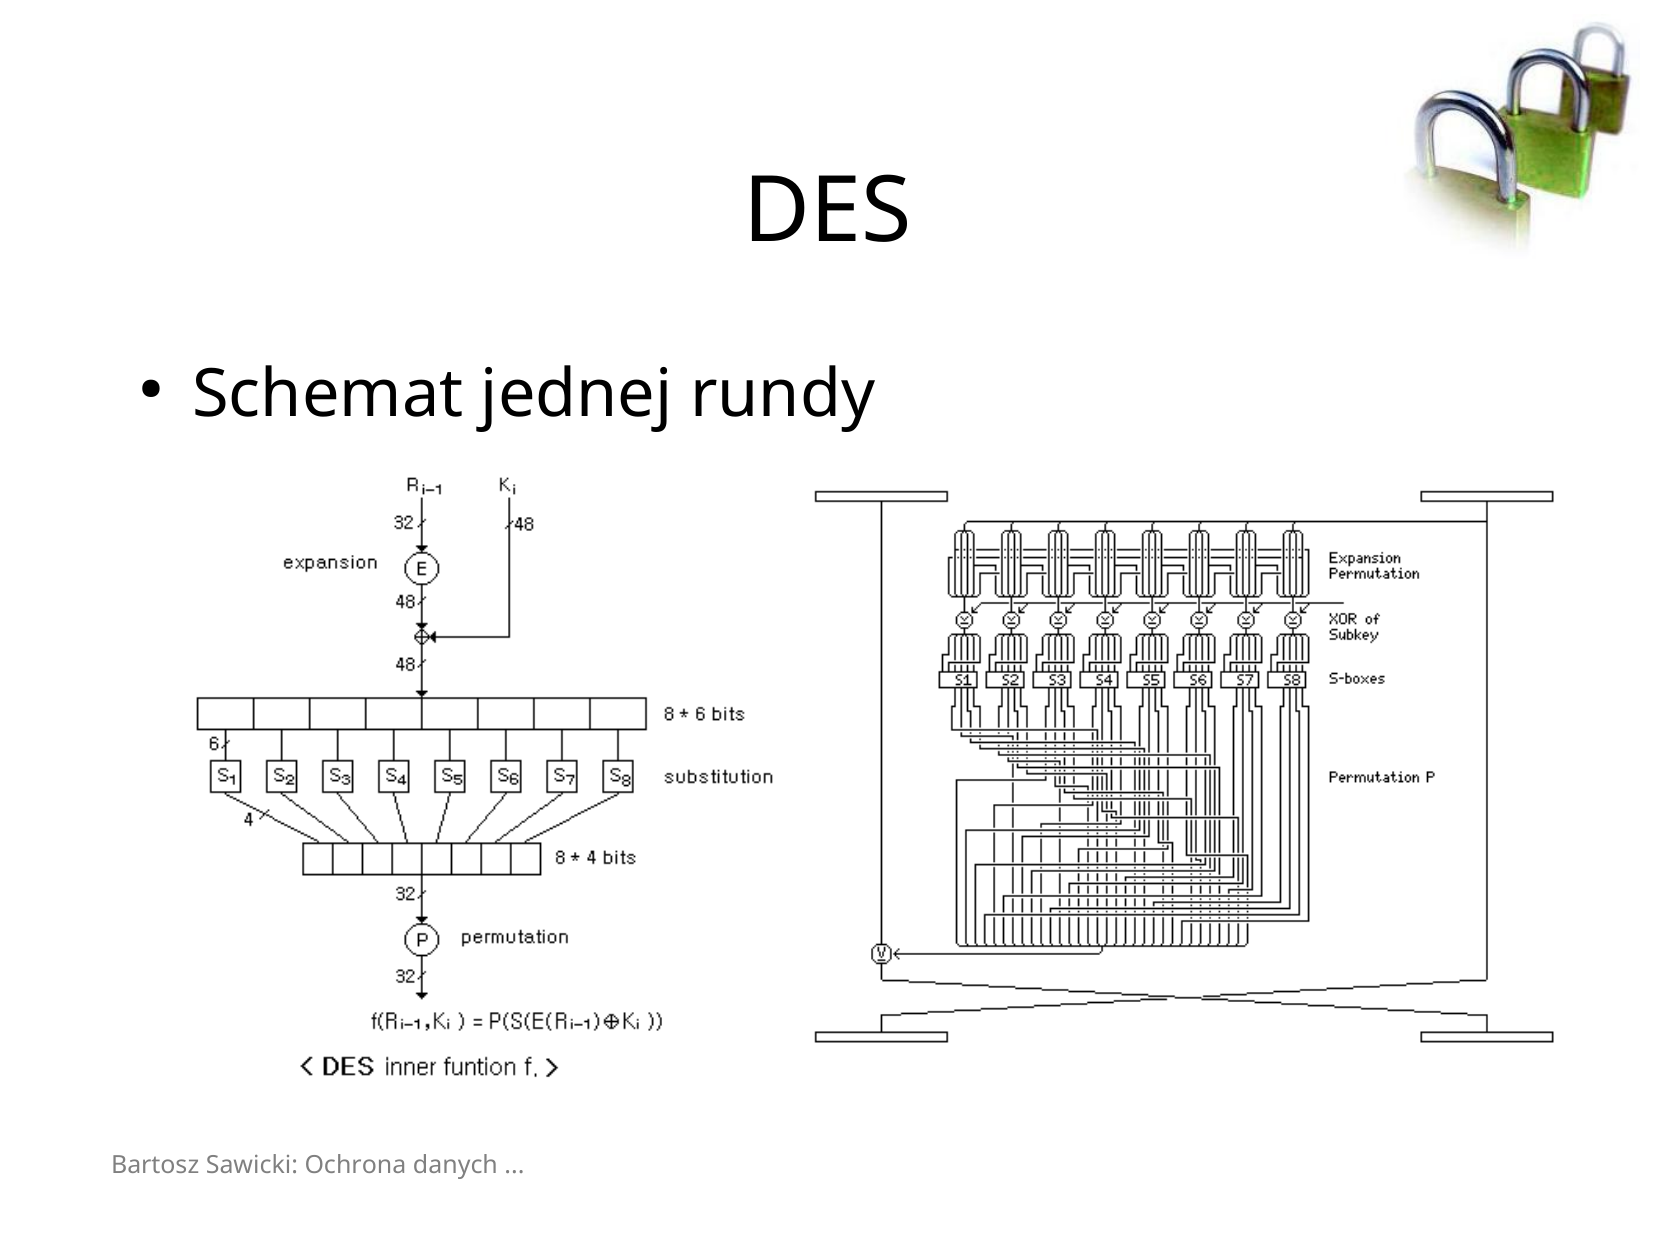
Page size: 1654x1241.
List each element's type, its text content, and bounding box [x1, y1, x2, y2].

picture [1534, 485, 1560, 1049]
list Schemat jednej rundy [121, 344, 1534, 1127]
title DES [121, 102, 1534, 311]
picture [1385, 14, 1640, 266]
